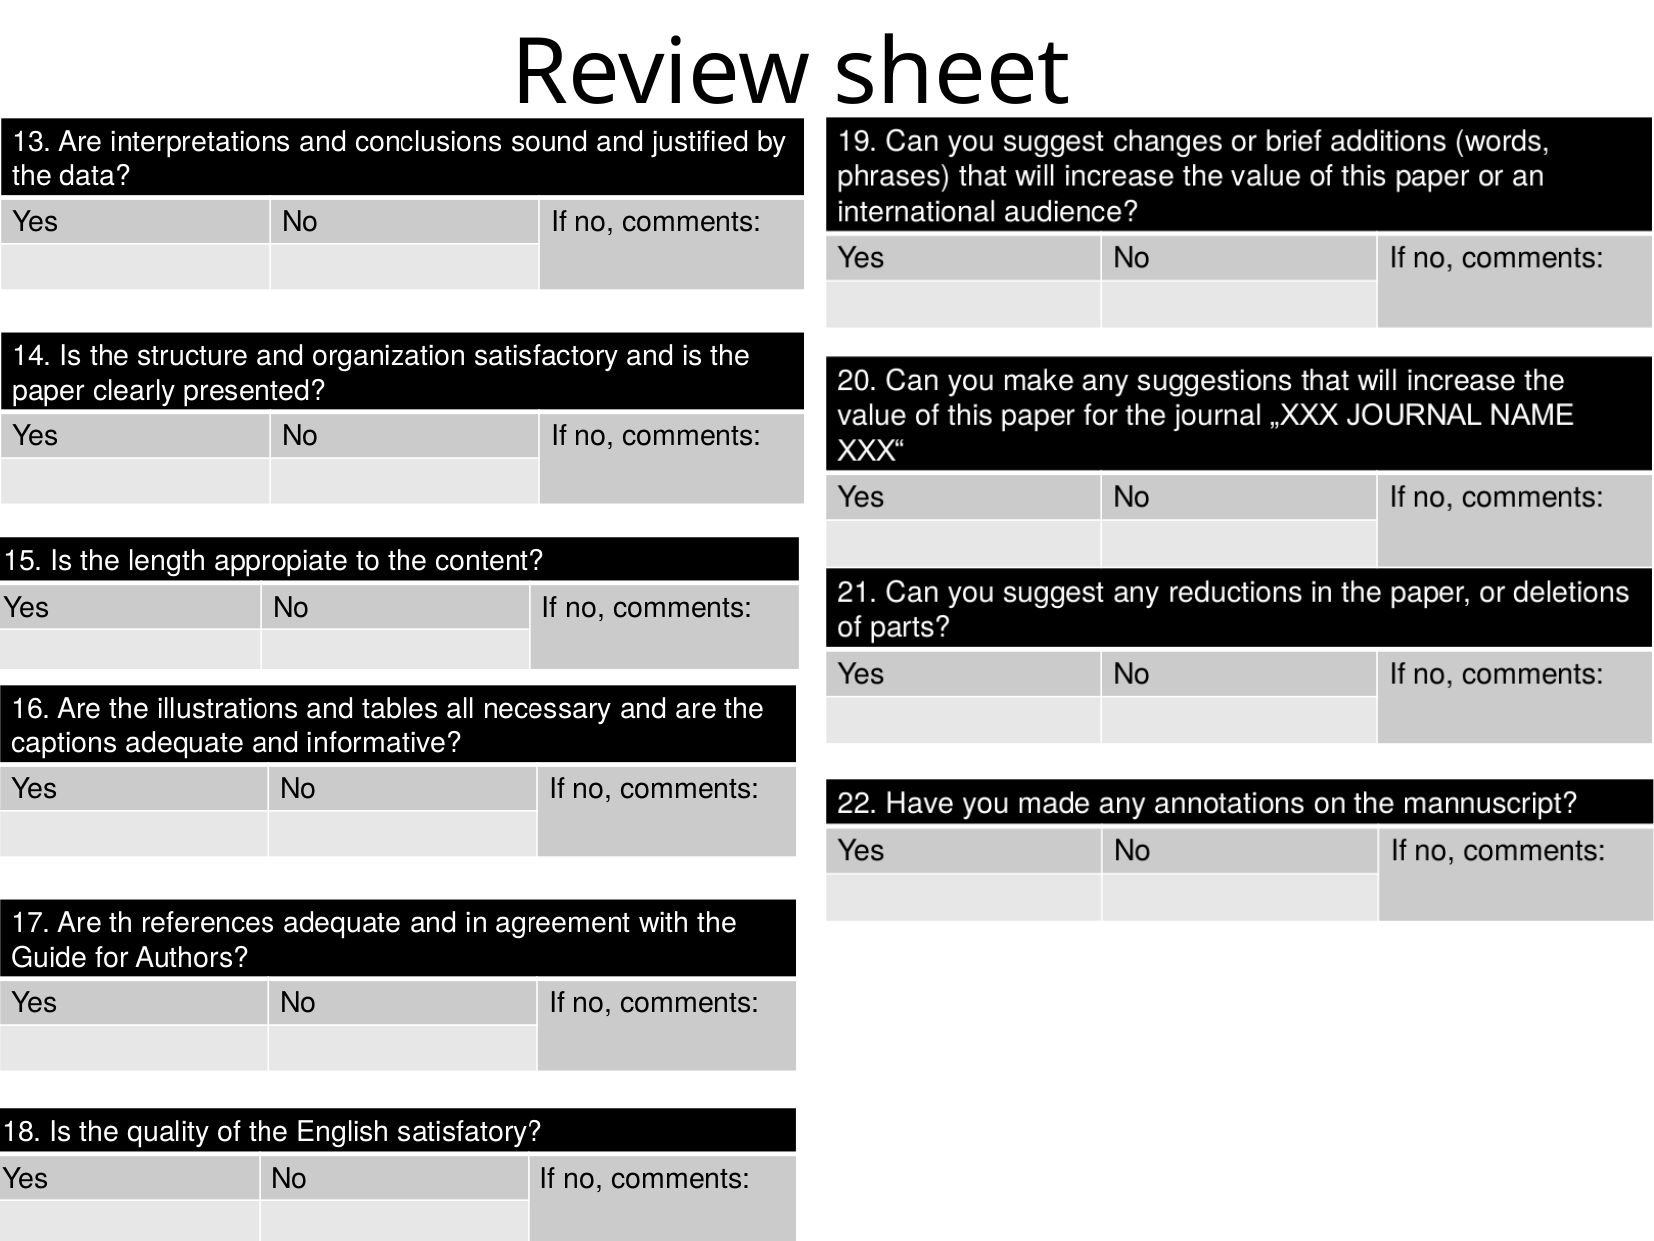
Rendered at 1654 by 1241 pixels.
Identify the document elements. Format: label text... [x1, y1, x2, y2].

picture [826, 779, 1654, 922]
title Review sheet [177, 12, 1406, 124]
picture [826, 117, 1652, 744]
picture [0, 684, 796, 1241]
picture [0, 118, 804, 669]
